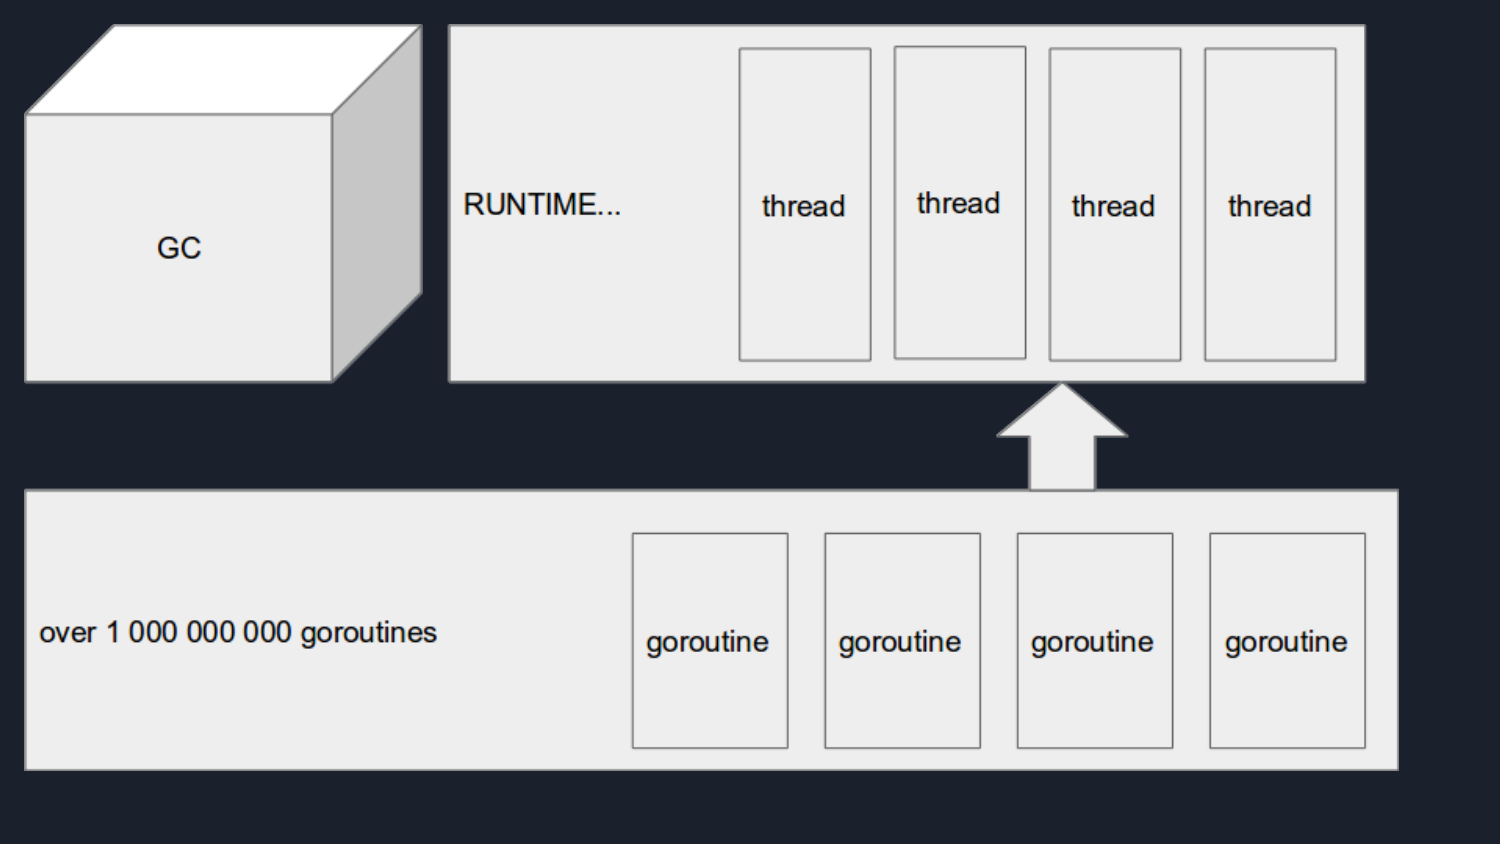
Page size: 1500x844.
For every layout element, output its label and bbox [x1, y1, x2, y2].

picture [24, 24, 1399, 771]
